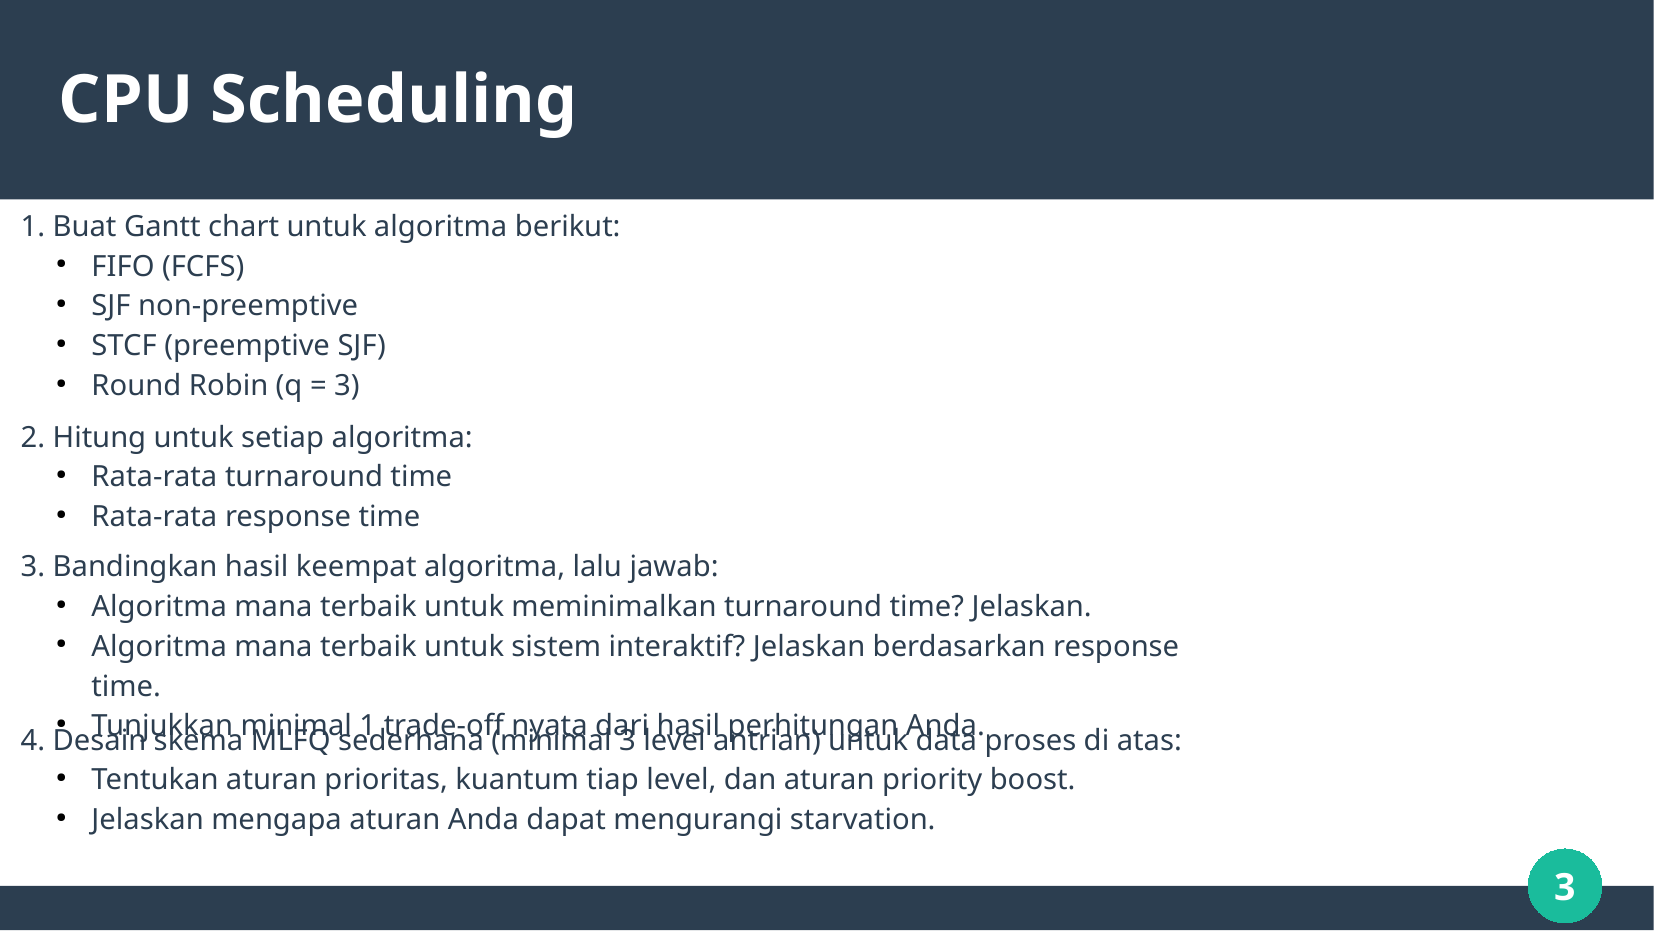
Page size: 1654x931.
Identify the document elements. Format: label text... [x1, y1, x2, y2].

text_box 2. Hitung untuk setiap algoritma: Rata-rata turnaround time Rata-rata response time [5, 452, 490, 538]
text_box 4. Desain skema MLFQ sederhana (minimal 3 level antrian) untuk data proses di atas: Tentukan aturan prioritas, kuantum tiap level, dan aturan priority boost. Jelaskan mengapa aturan Anda dapat mengurangi starvation. [5, 632, 1201, 846]
text_box 3. Bandingkan hasil keempat algoritma, lalu jawab: Algoritma mana terbaik untuk meminimalkan turnaround time? Jelaskan. Algoritma mana terbaik untuk sistem interaktif? Jelaskan berdasarkan response time. Tunjukkan minimal 1 trade-off nyata dari hasil perhitungan Anda. [5, 538, 1223, 712]
text_box 1. Buat Gantt chart untuk algoritma berikut: FIFO (FCFS) SJF non-preemptive STCF (preemptive SJF) Round Robin (q = 3) [5, 197, 639, 452]
title CPU Scheduling [59, 37, 1595, 156]
